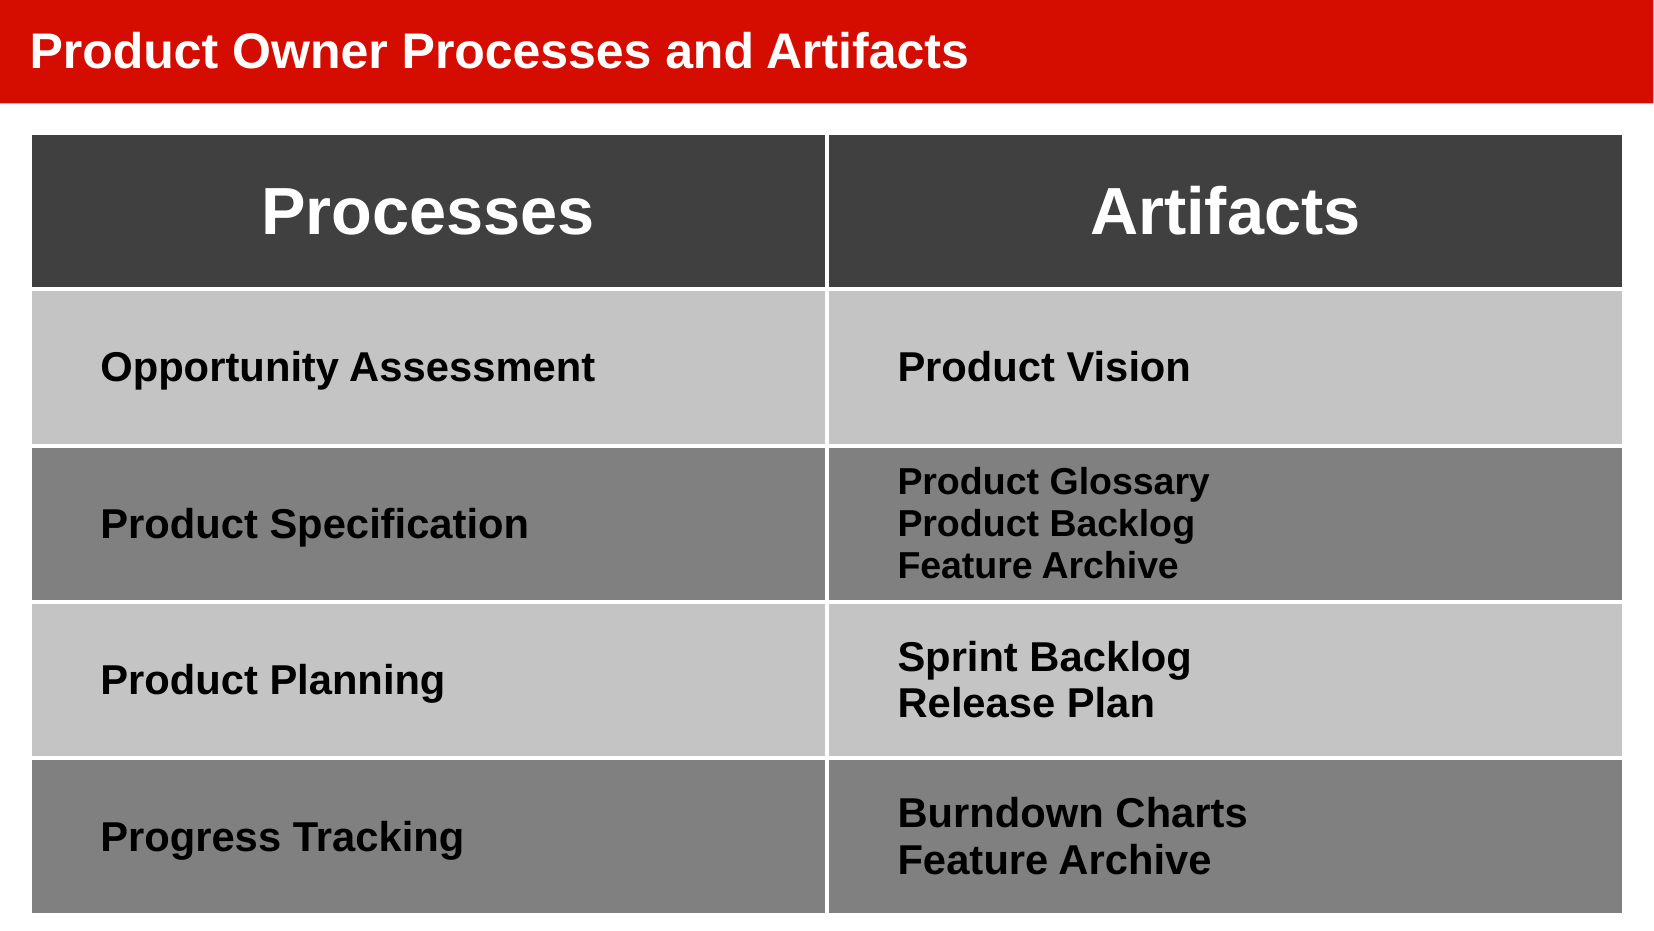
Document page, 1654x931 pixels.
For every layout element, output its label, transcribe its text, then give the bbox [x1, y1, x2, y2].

table_cell Product Vision [829, 291, 1622, 444]
table_cell Progress Tracking [32, 760, 825, 913]
table_cell Product Specification [32, 448, 825, 600]
table_cell Product Glossary Product Backlog Feature Archive [829, 448, 1622, 600]
table_header Artifacts [829, 135, 1622, 287]
table_cell Burndown Charts Feature Archive [829, 760, 1622, 913]
table_cell Product Planning [32, 604, 825, 756]
table_header Processes [32, 135, 825, 287]
table_cell Opportunity Assessment [32, 291, 825, 444]
title Product Owner Processes and Artifacts [0, 0, 1654, 104]
table_cell Sprint Backlog Release Plan [829, 604, 1622, 756]
